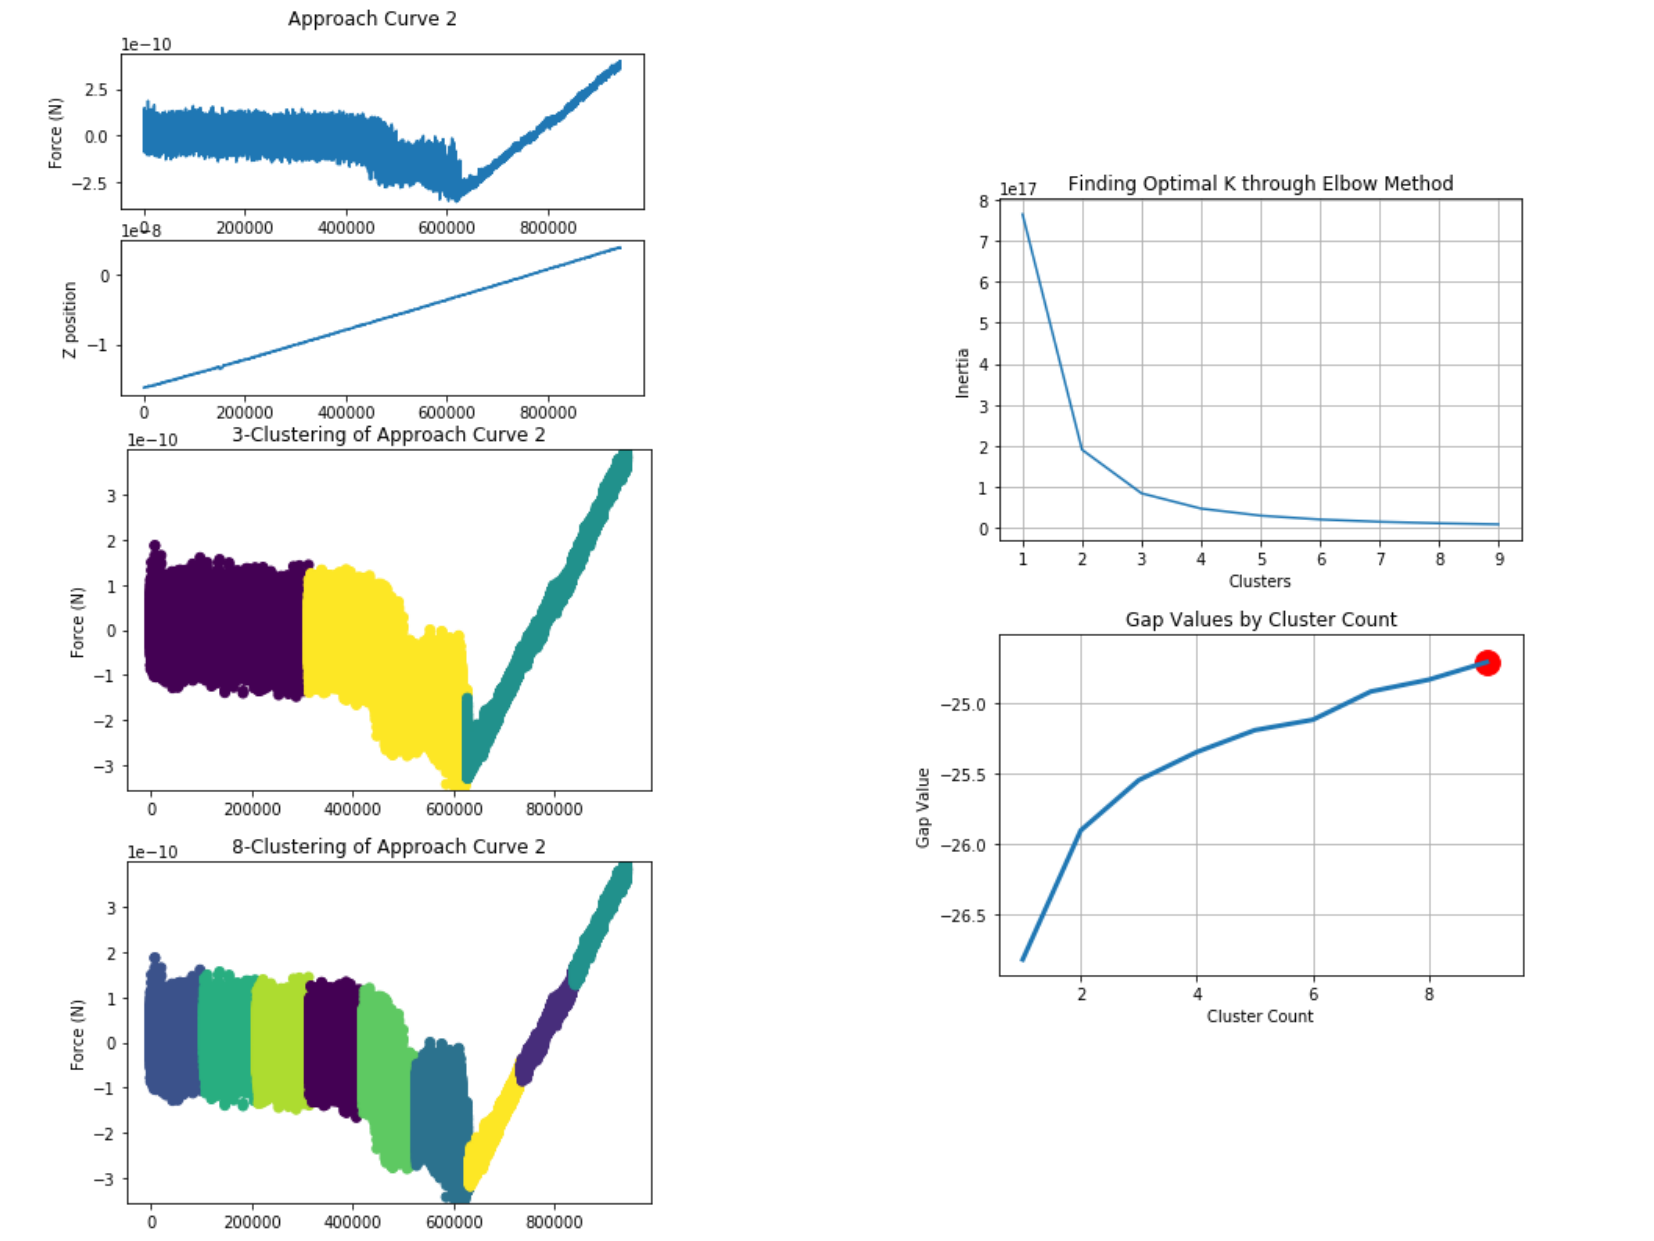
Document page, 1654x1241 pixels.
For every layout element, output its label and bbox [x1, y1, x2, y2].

picture [38, 0, 667, 1241]
picture [907, 164, 1539, 1036]
